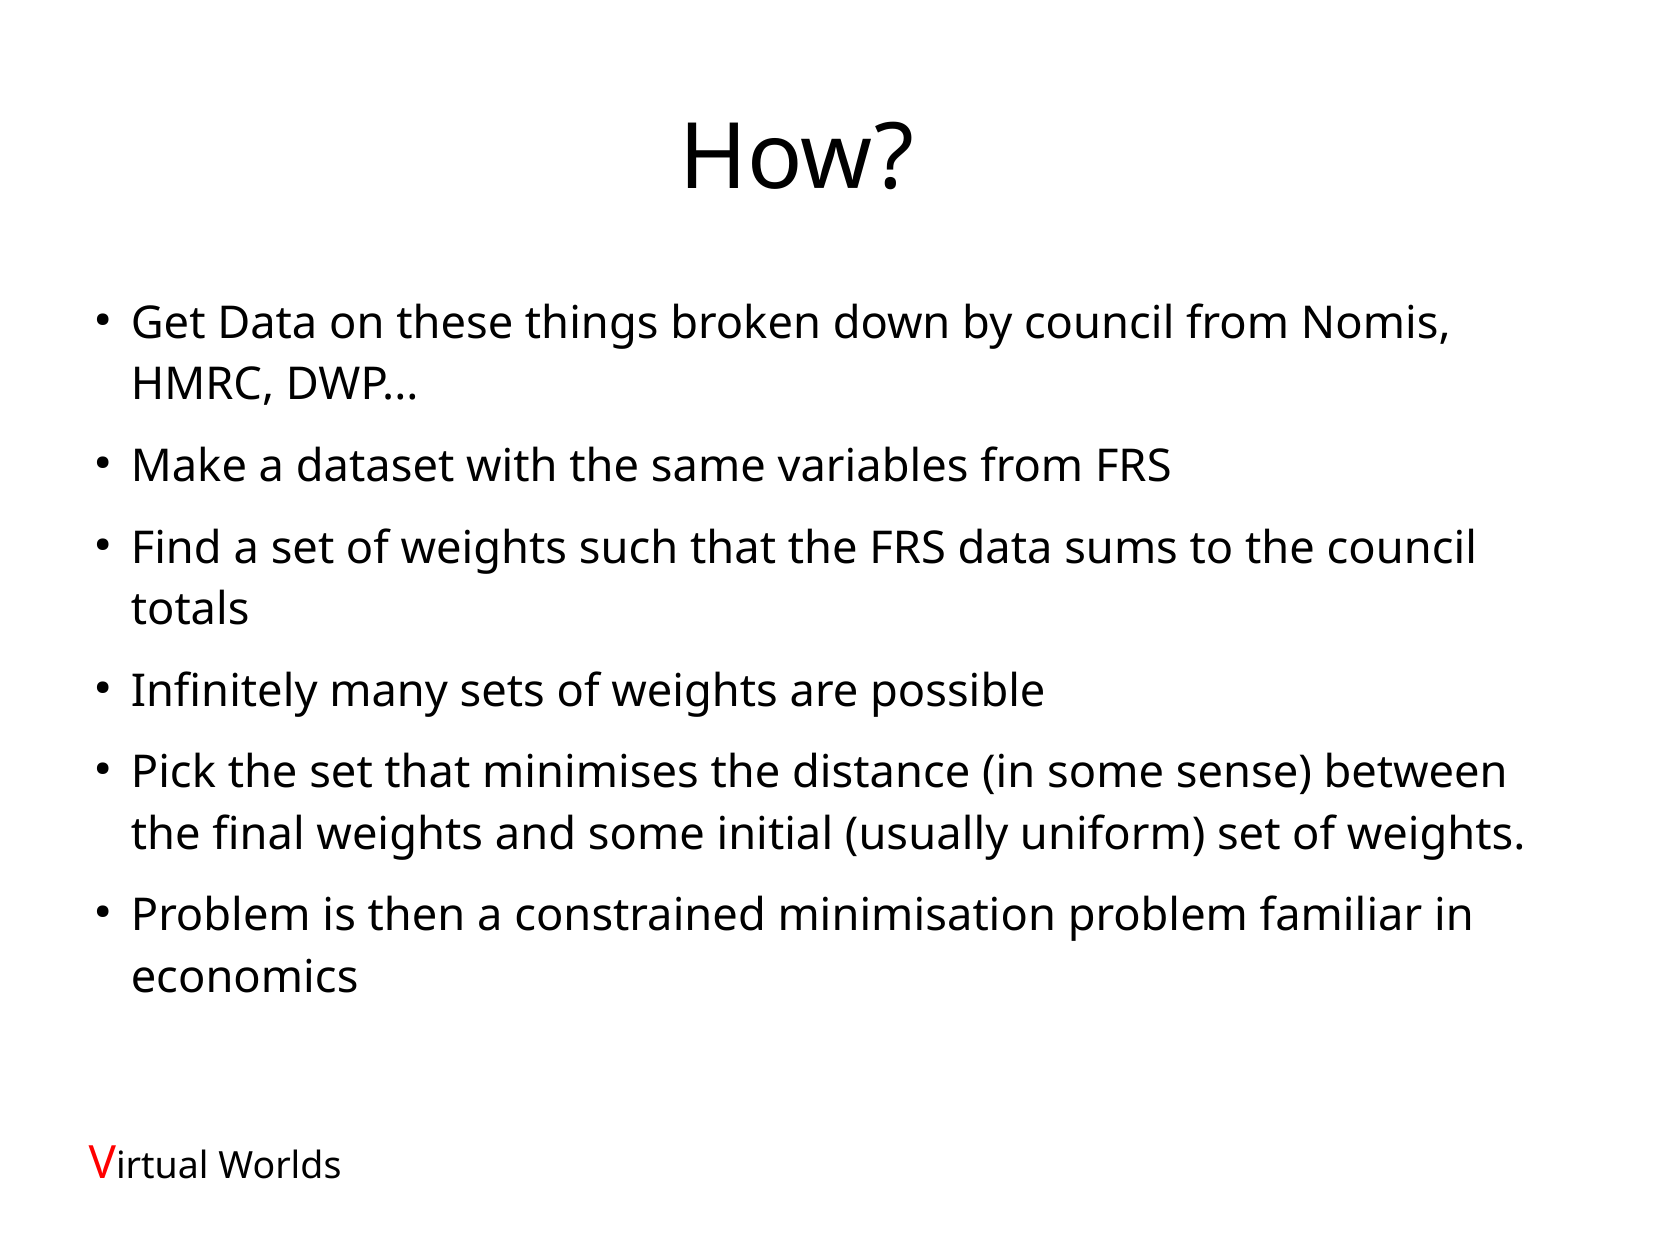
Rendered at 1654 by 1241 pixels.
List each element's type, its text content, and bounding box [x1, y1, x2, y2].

list Get Data on these things broken down by council from Nomis, HMRC, DWP... Make a dataset with the same variables from FRS Find a set of weights such that the FRS data sums to the council totals Infinitely many sets of weights are possible Pick the set that minimises the distance (in some sense) between the final weights and some initial (usually uniform) set of weights. Problem is then a constrained minimisation problem familiar in economics [82, 290, 1571, 1010]
chart [745, 756, 864, 816]
title How? [82, 49, 1571, 257]
